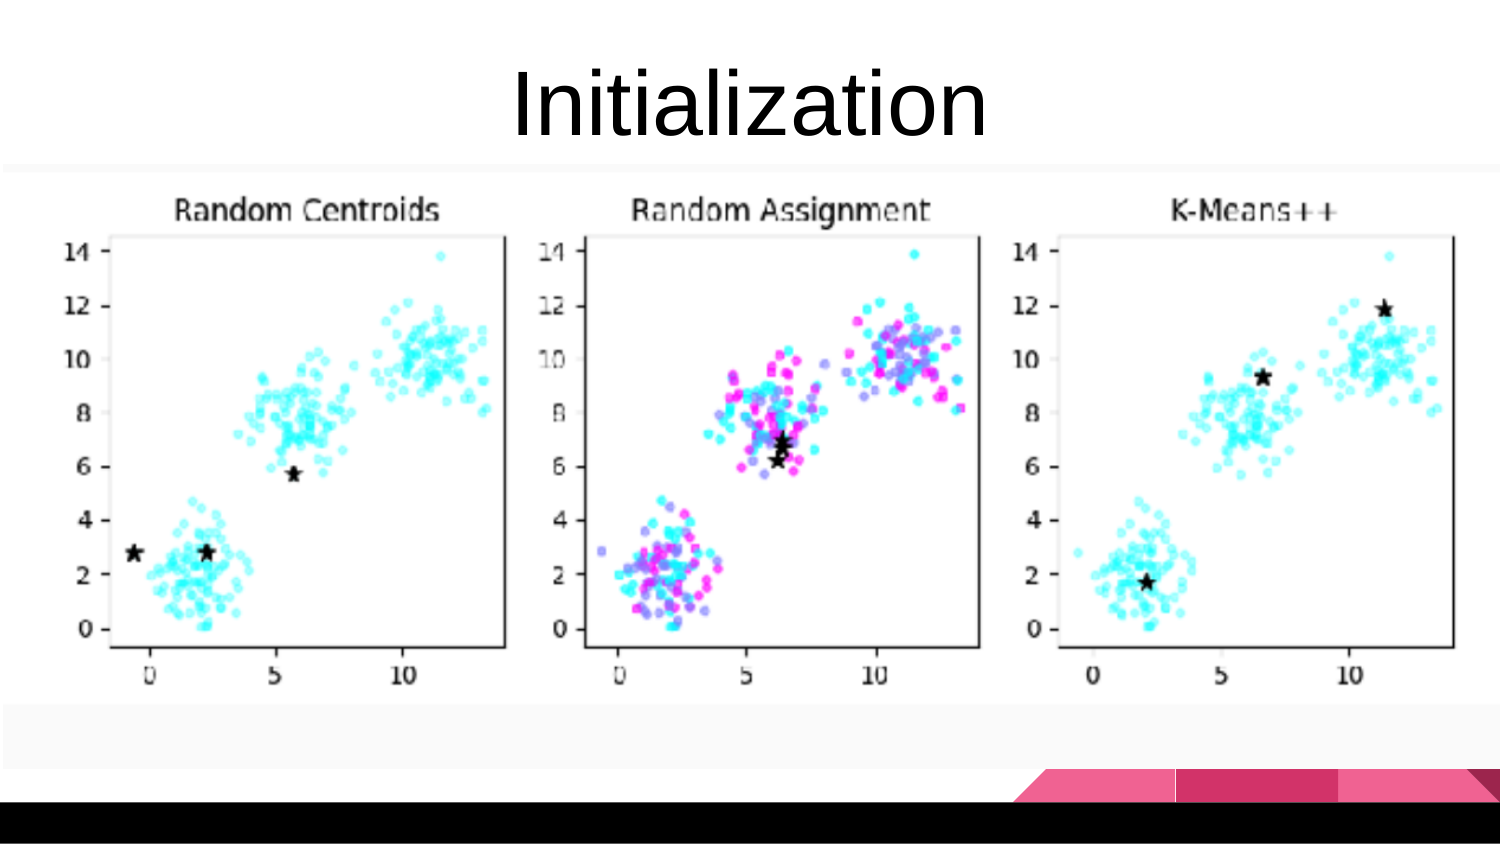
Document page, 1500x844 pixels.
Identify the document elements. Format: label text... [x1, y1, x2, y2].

picture [3, 164, 1500, 769]
title Initialization [75, 33, 1425, 164]
